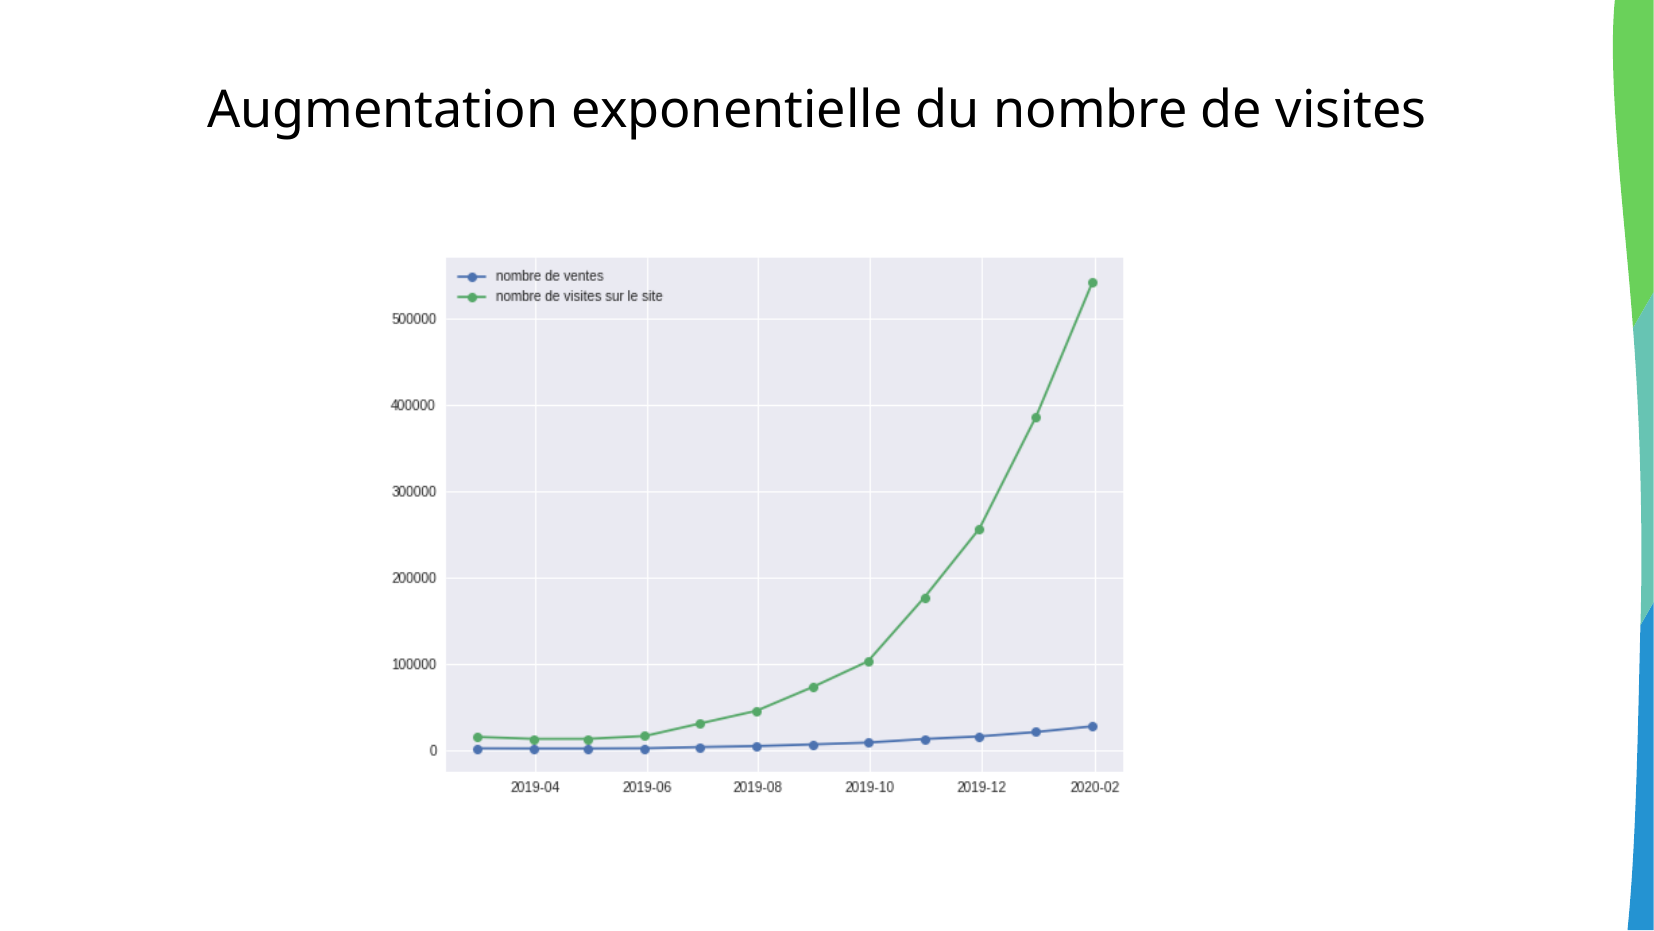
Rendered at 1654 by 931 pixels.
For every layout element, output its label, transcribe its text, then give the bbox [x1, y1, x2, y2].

picture [337, 177, 1211, 857]
title Augmentation exponentielle du nombre de visites [104, 29, 1530, 185]
